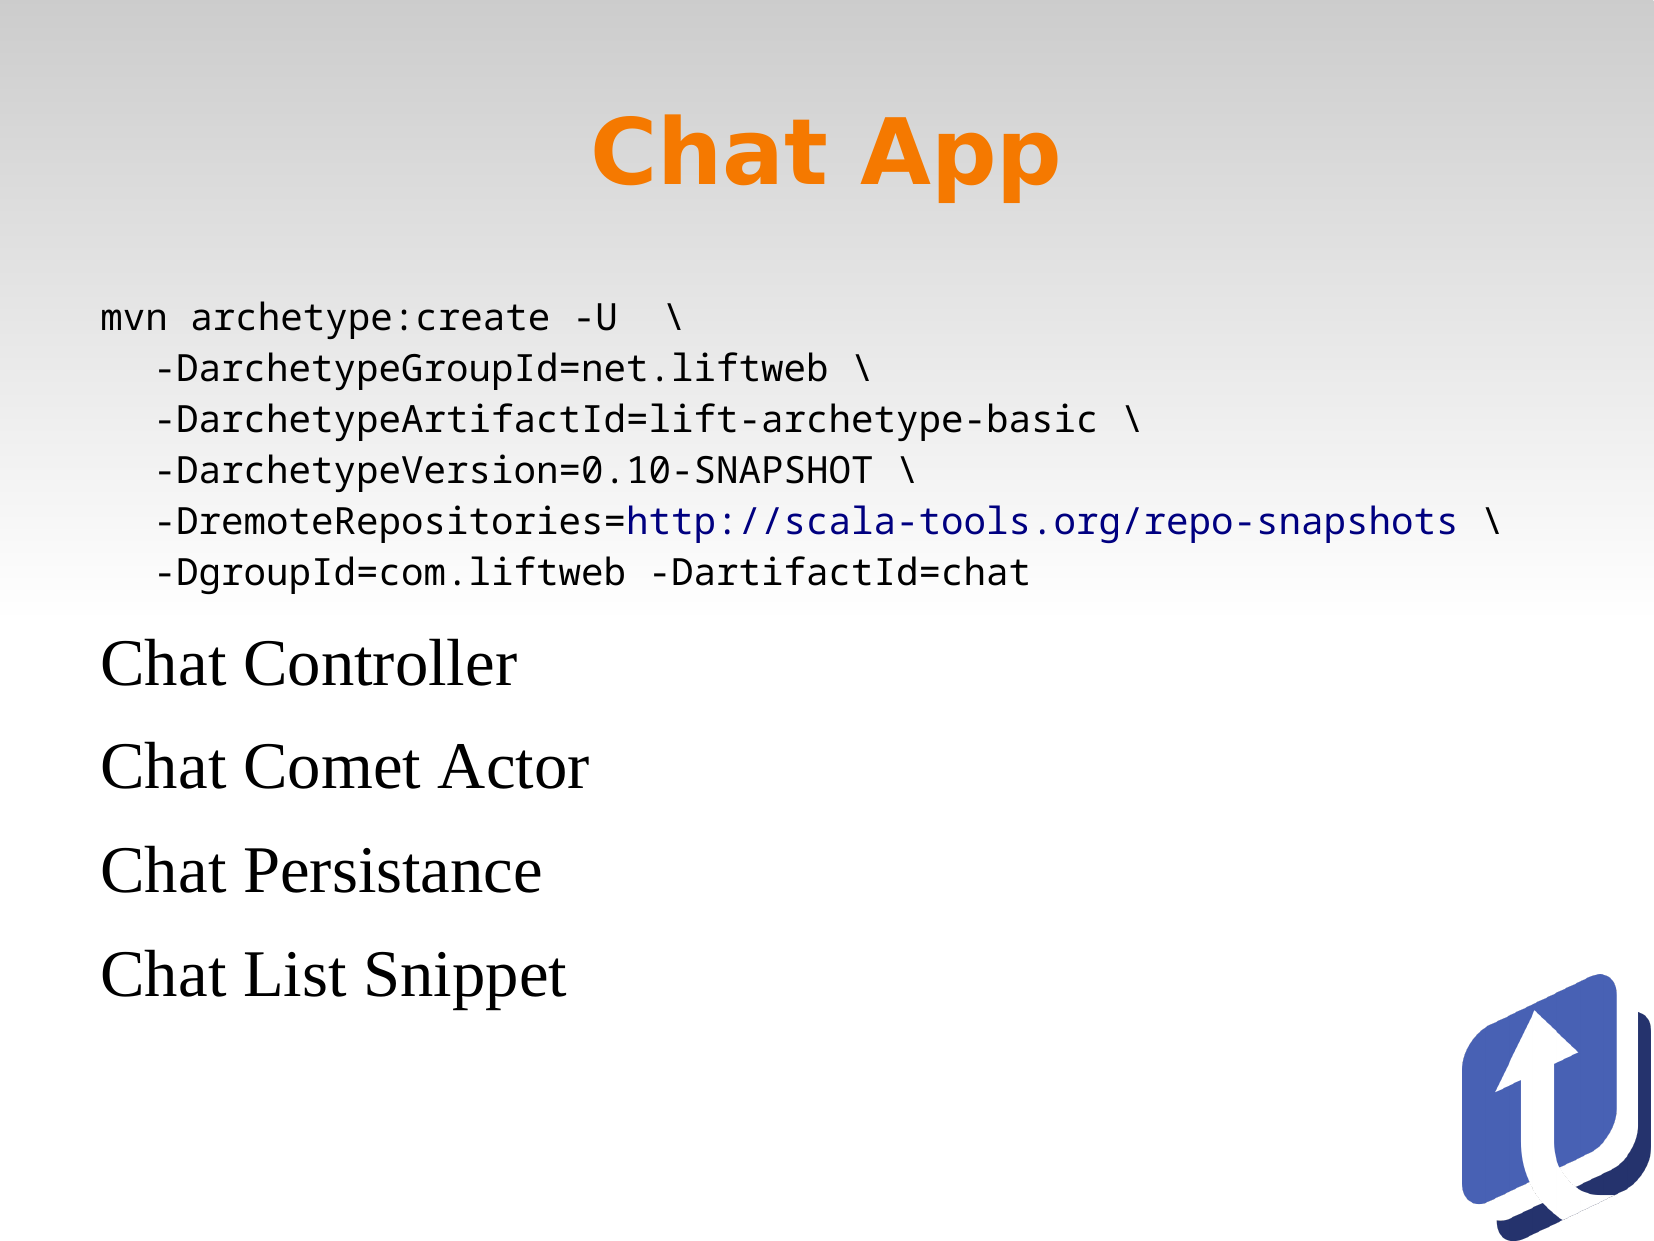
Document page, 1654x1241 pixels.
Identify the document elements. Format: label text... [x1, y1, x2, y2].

list mvn archetype:create -U \ -DarchetypeGroupId=net.liftweb \ -DarchetypeArtifactId=lift-archetype-basic \ -DarchetypeVersion=0.10-SNAPSHOT \ -DremoteRepositories=http://scala-tools.org/repo-snapshots \ -DgroupId=com.liftweb -DartifactId=chat Chat Controller Chat Comet Actor Chat Persistance Chat List Snippet [82, 290, 1571, 1094]
picture [1462, 974, 1651, 1241]
title Chat App [82, 56, 1571, 250]
